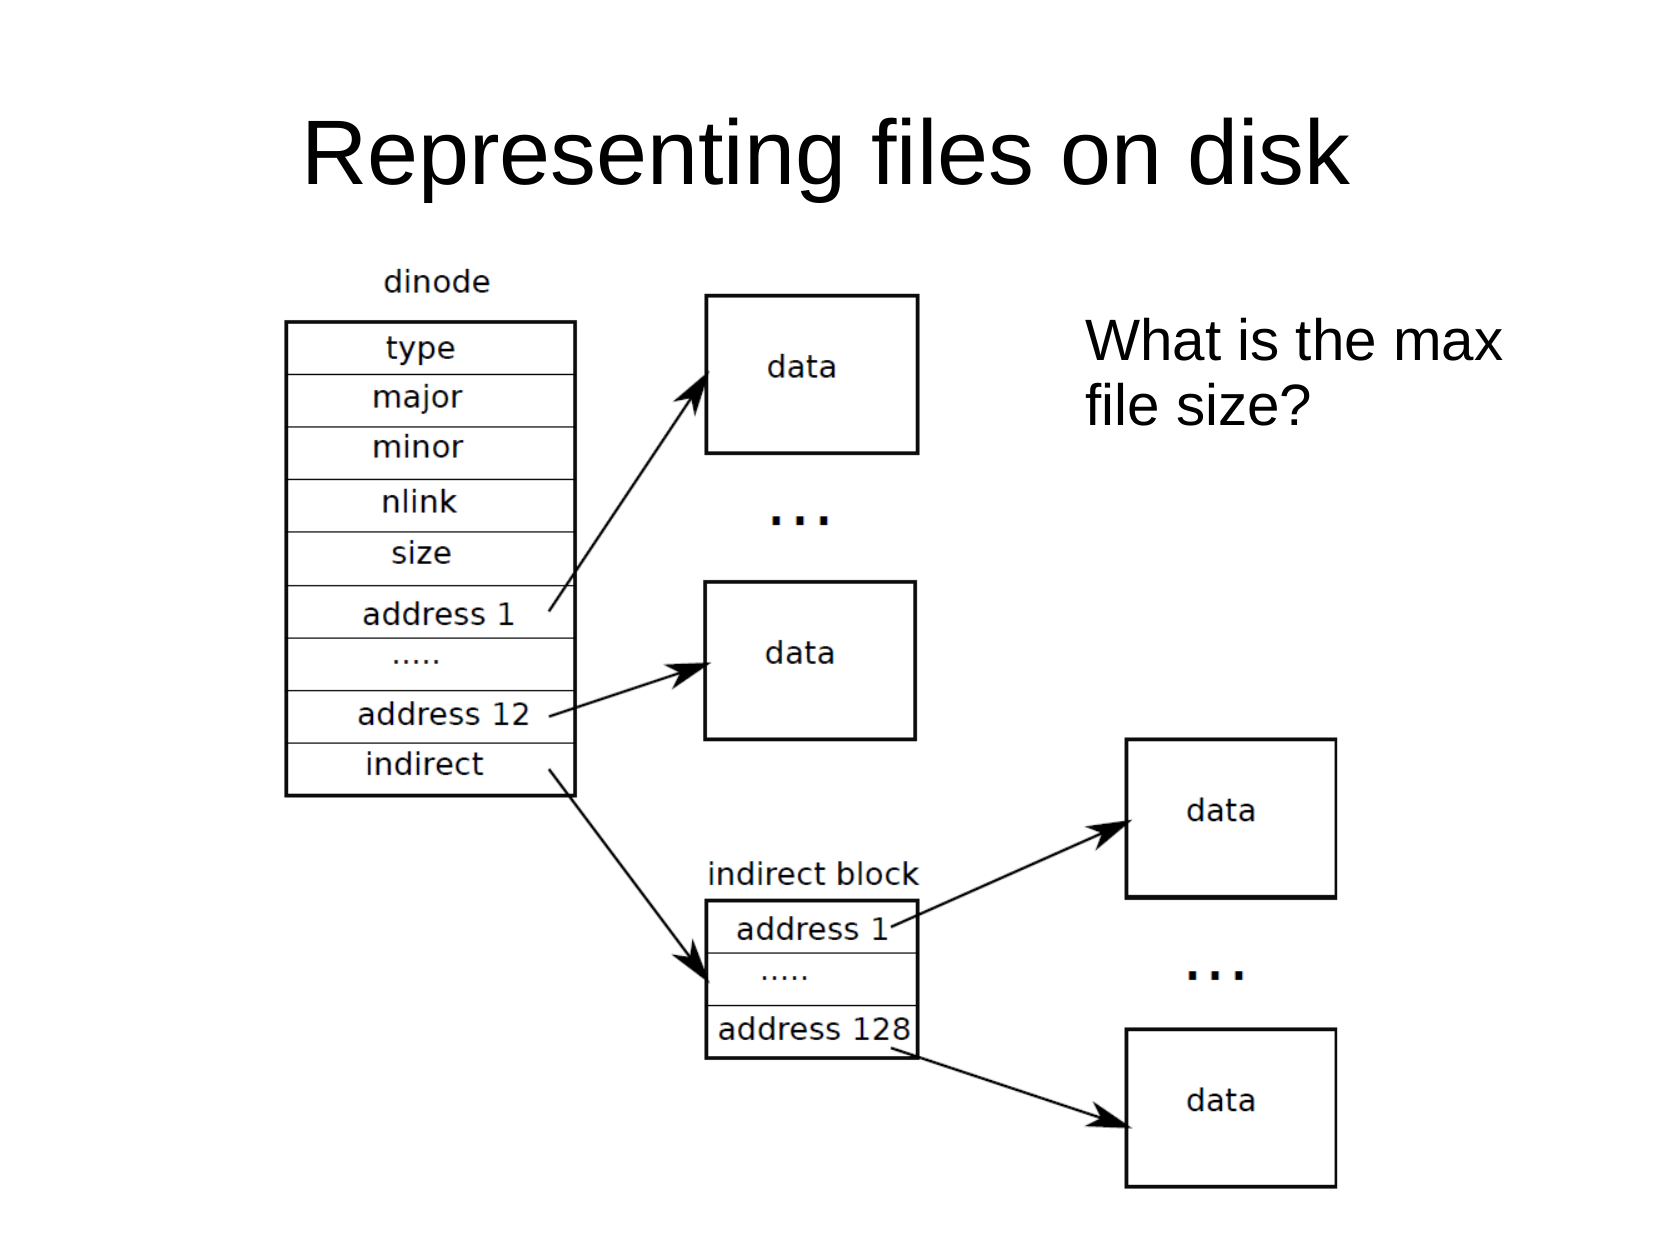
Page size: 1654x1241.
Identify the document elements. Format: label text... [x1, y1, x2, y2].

text_box What is the max file size? [1070, 300, 1536, 446]
title Representing files on disk [82, 49, 1571, 257]
picture [252, 224, 1351, 1201]
